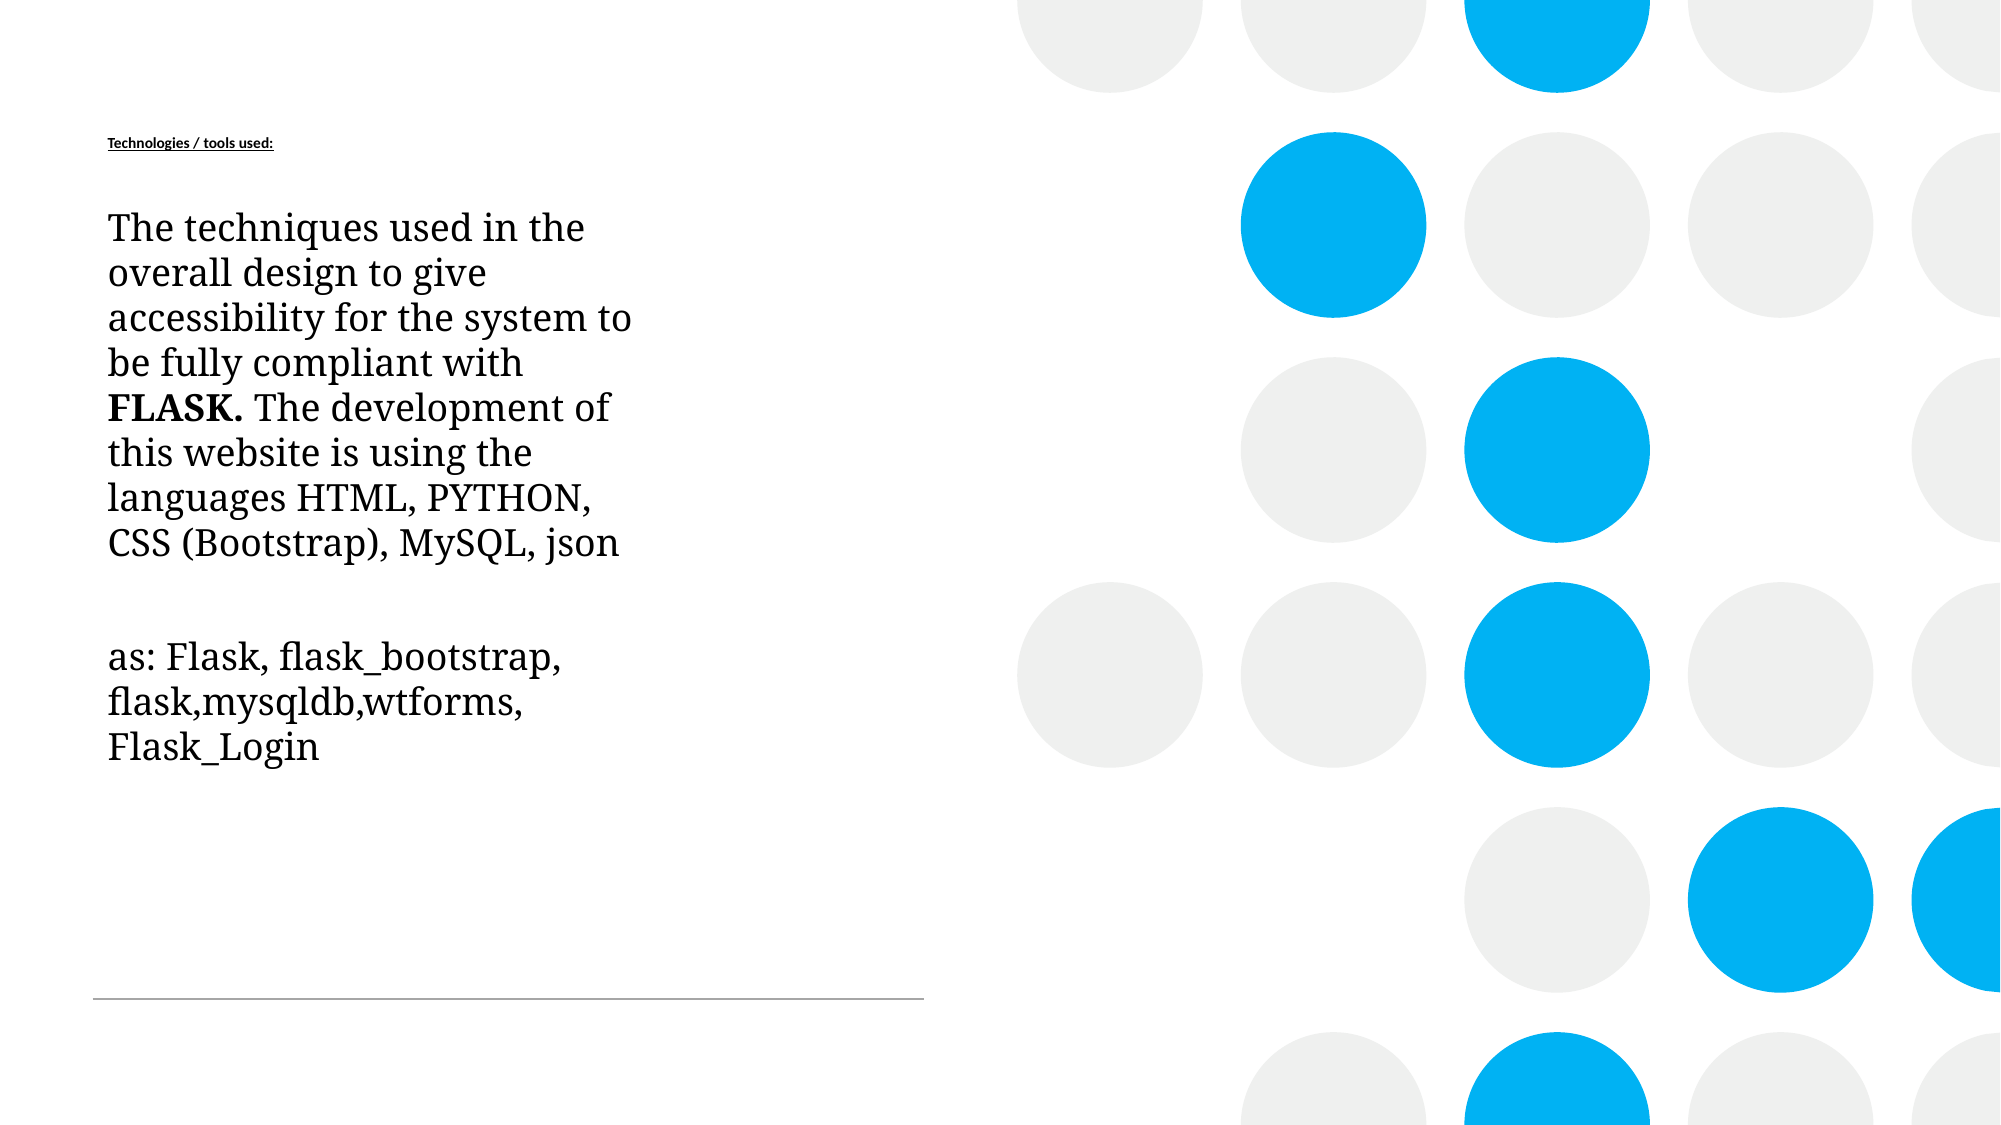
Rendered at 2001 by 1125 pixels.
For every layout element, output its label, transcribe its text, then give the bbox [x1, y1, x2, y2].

title Technologies / tools used: [92, 126, 673, 196]
subtitle The techniques used in the overall design to give accessibility for the system to be fully compliant with FLASK. The development of this website is using the languages HTML, PYTHON, CSS (Bootstrap), MySQL, json as: Flask, flask_bootstrap, flask,mysqldb,wtforms, Flask_Login [92, 196, 673, 895]
